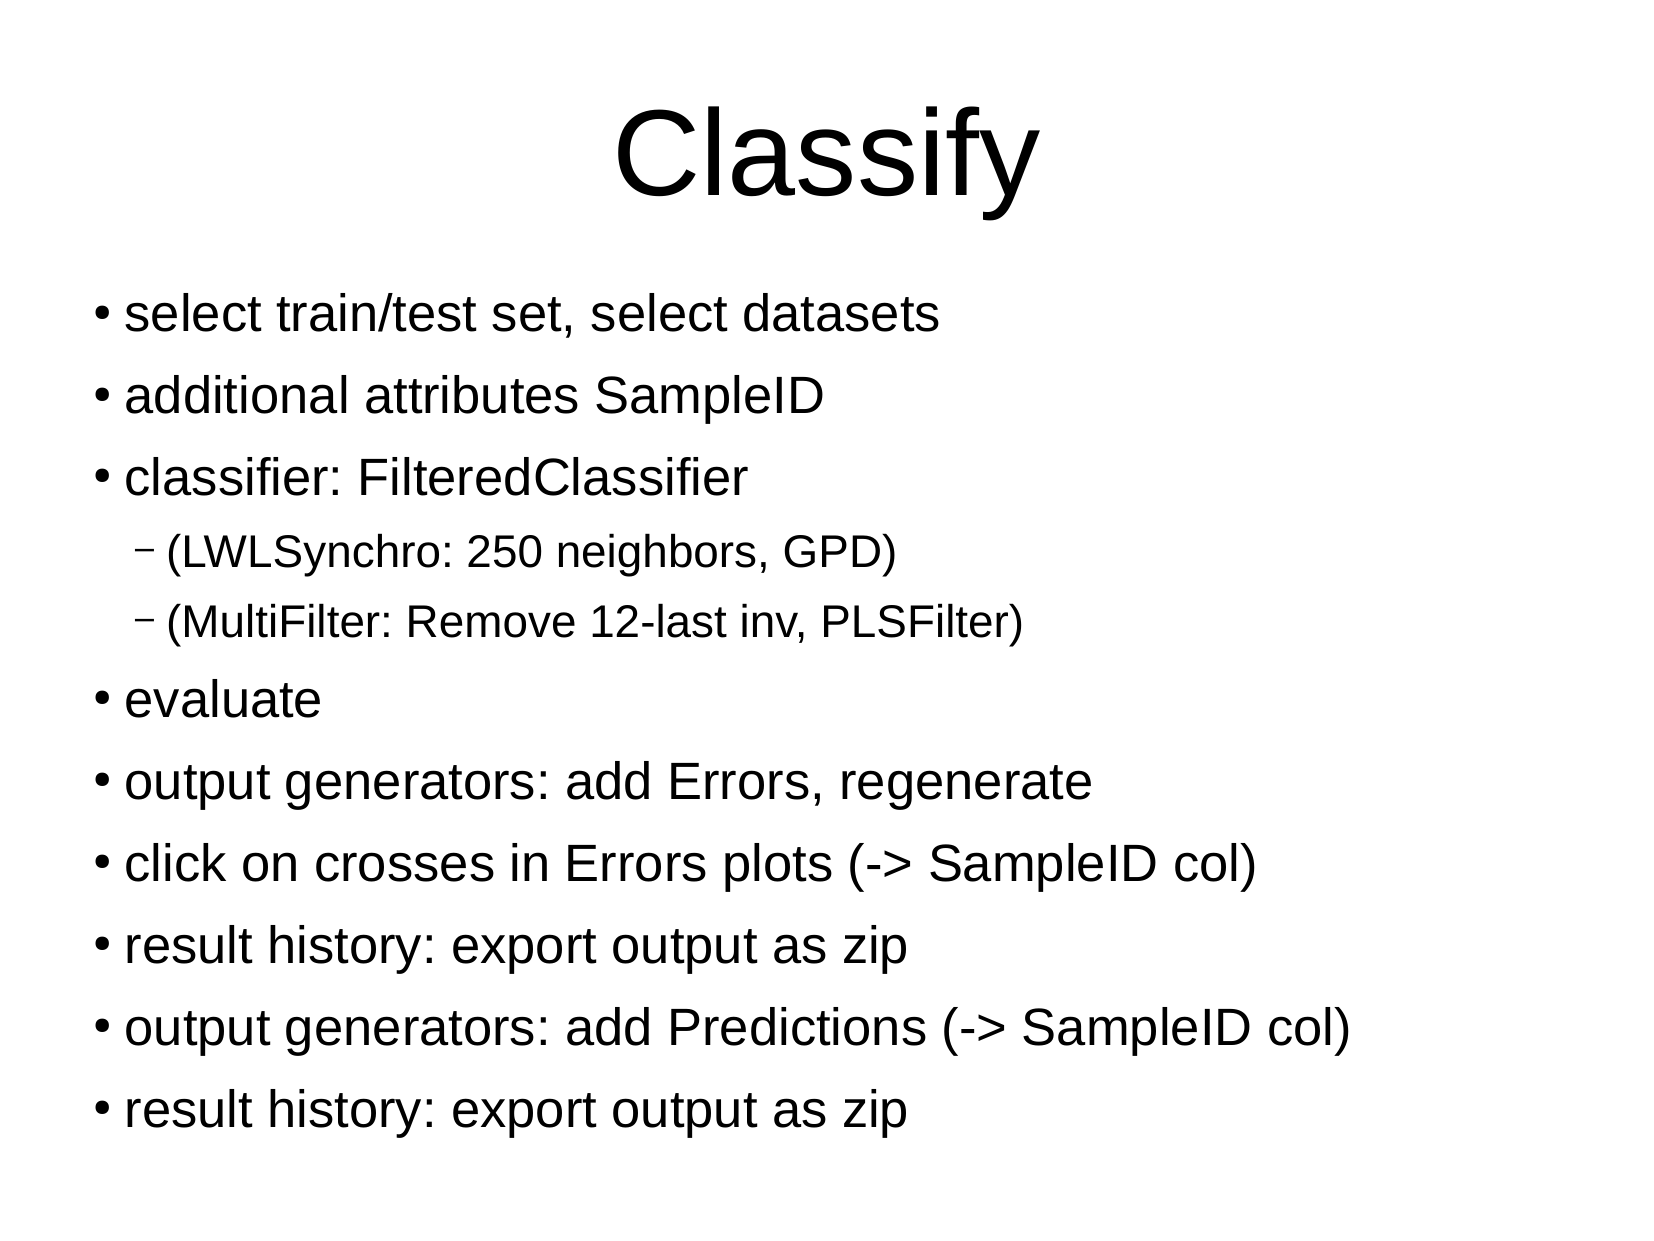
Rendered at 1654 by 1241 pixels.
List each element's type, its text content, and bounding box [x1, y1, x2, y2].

list select train/test set, select datasets additional attributes SampleID classifier: FilteredClassifier (LWLSynchro: 250 neighbors, GPD) (MultiFilter: Remove 12-last inv, PLSFilter) evaluate output generators: add Errors, regenerate click on crosses in Errors plots (-> SampleID col) result history: export output as zip output generators: add Predictions (-> SampleID col) result history: export output as zip [82, 284, 1571, 1146]
title Classify [82, 49, 1571, 257]
